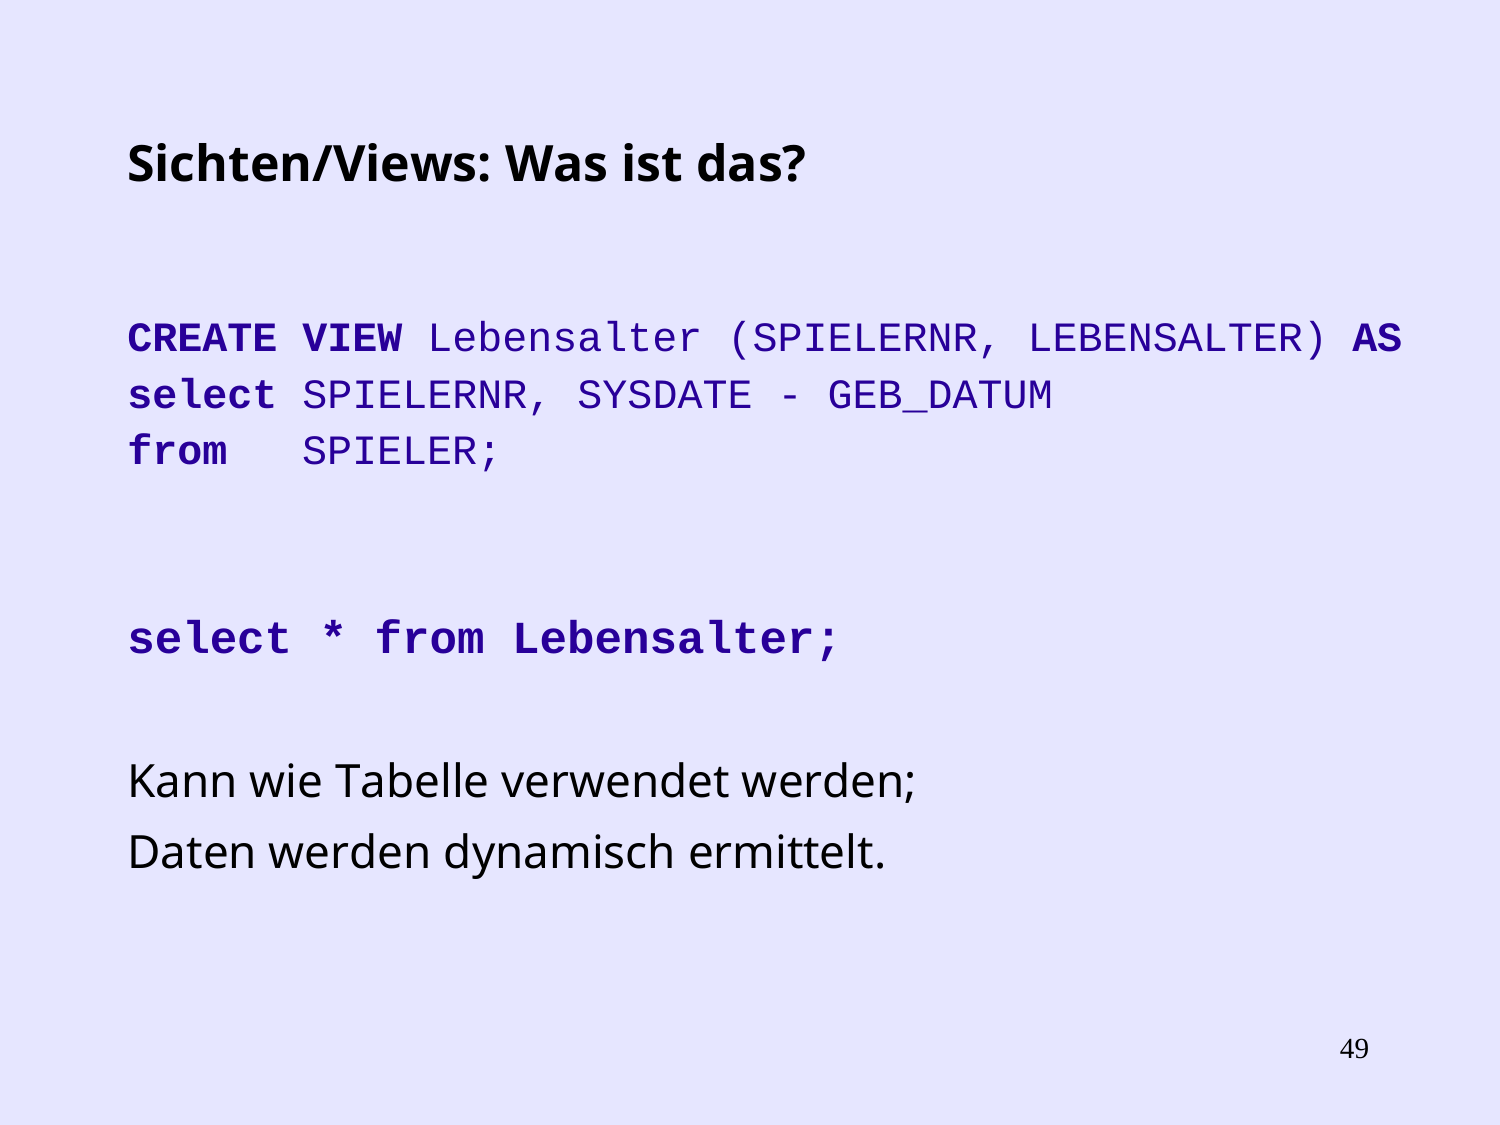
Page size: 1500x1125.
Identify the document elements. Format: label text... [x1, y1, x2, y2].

list CREATE VIEW Lebensalter (SPIELERNR, LEBENSALTER) AS select SPIELERNR, SYSDATE - GEB_DATUM from SPIELER; select * from Lebensalter; Kann wie Tabelle verwendet werden; Daten werden dynamisch ermittelt. [112, 237, 1418, 1007]
title Sichten/Views: Was ist das? [112, 99, 1388, 226]
